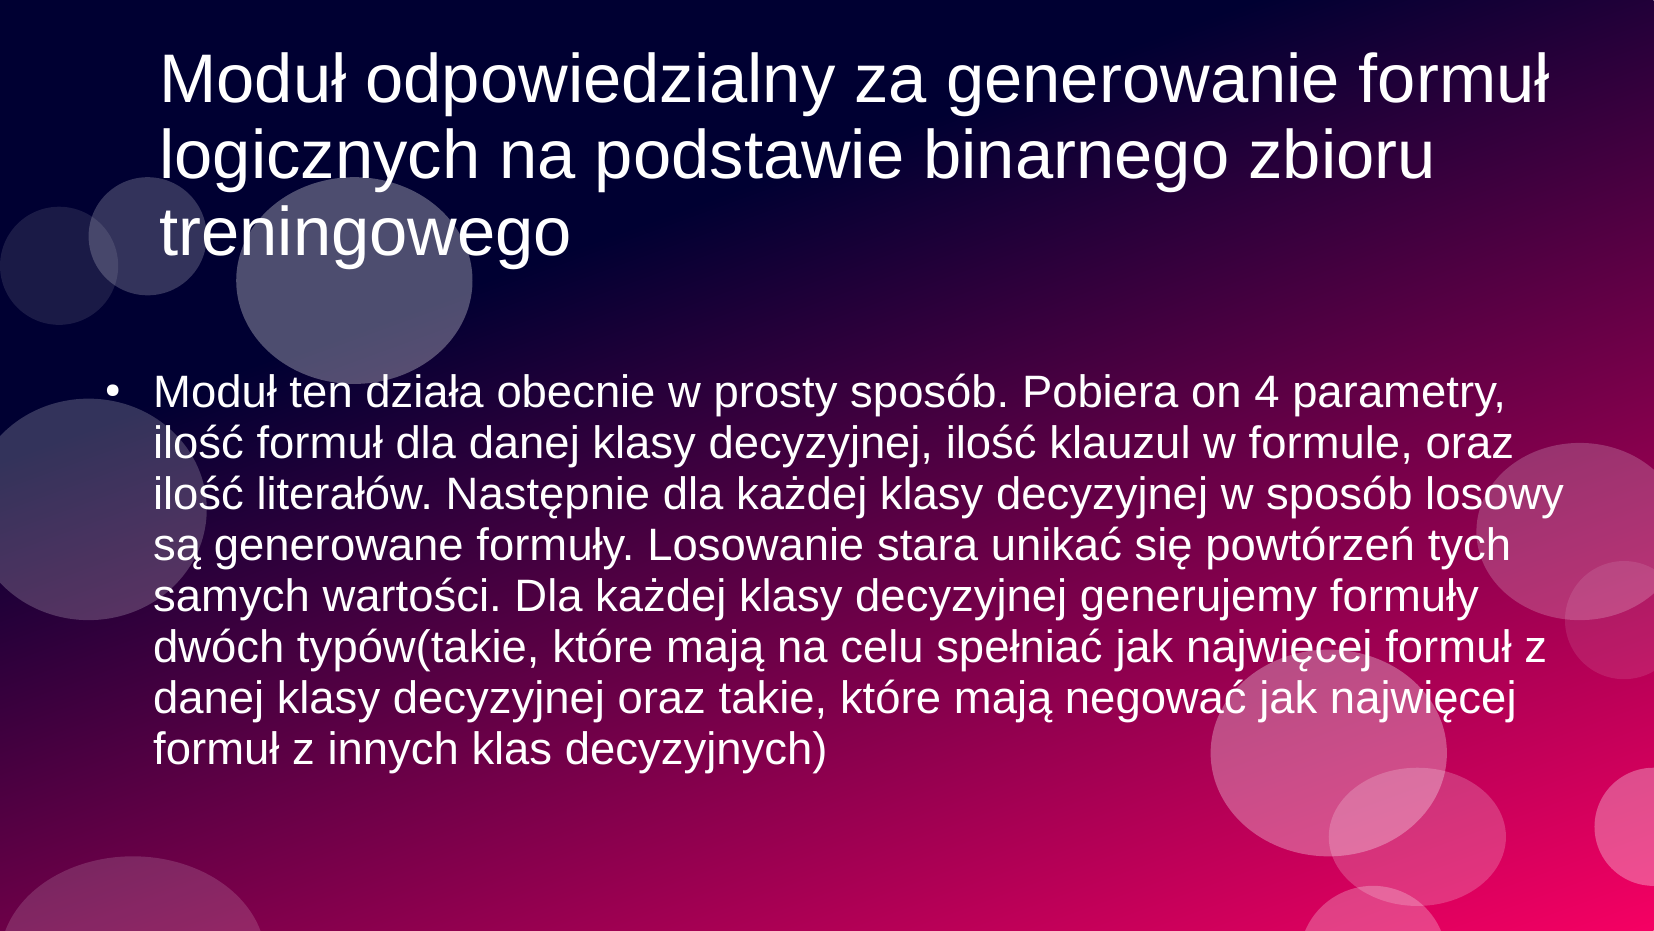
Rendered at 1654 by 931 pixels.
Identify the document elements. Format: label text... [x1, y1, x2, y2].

title Moduł odpowiedzialny za generowanie formuł logicznych na podstawie binarnego zbioru treningowego [88, 39, 1565, 271]
list Moduł ten działa obecnie w prosty sposób. Pobiera on 4 parametry, ilość formuł dla danej klasy decyzyjnej, ilość klauzul w formule, oraz ilość literałów. Następnie dla każdej klasy decyzyjnej w sposób losowy są generowane formuły. Losowanie stara unikać się powtórzeń tych samych wartości. Dla każdej klasy decyzyjnej generujemy formuły dwóch typów(takie, które mają na celu spełniać jak najwięcej formuł z danej klasy decyzyjnej oraz takie, które mają negować jak najwięcej formuł z innych klas decyzyjnych) [88, 295, 1595, 783]
